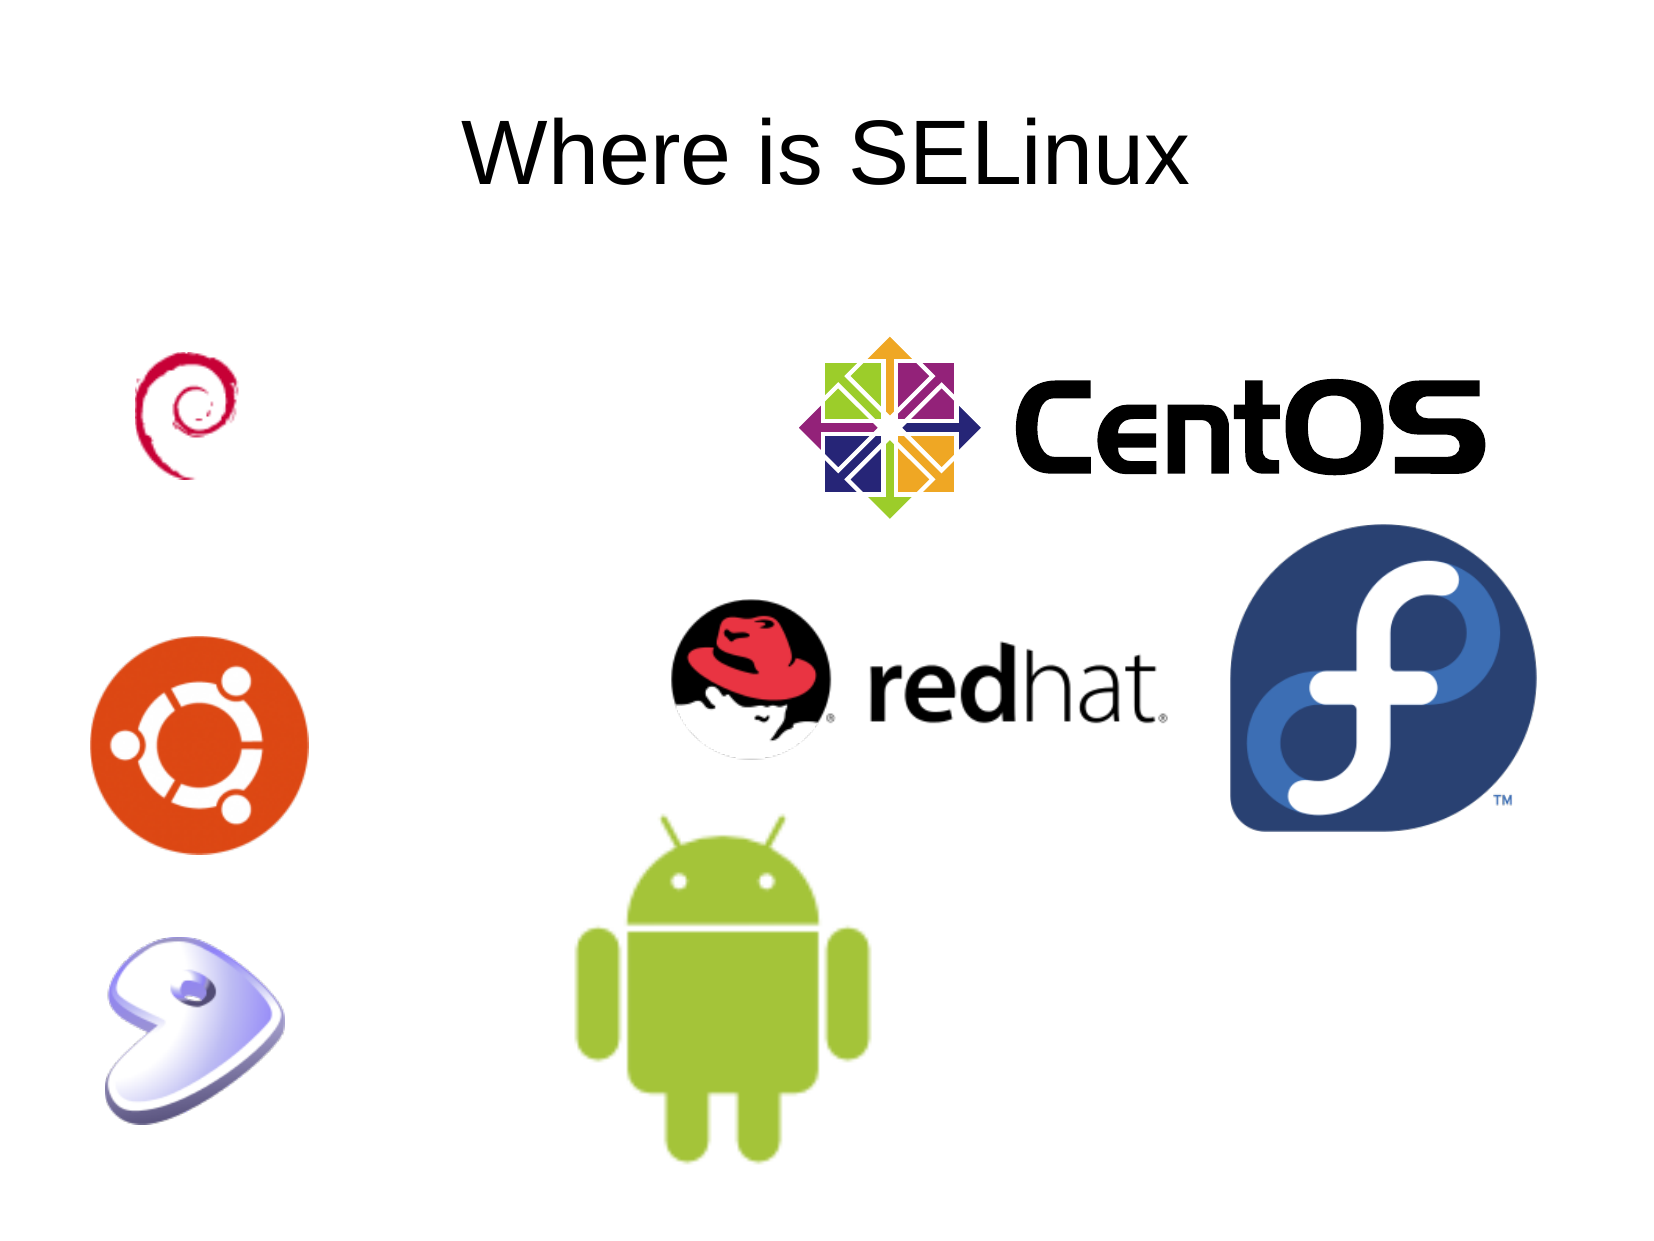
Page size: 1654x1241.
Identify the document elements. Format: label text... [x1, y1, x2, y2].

title Where is SELinux [82, 49, 1571, 257]
picture [763, 300, 1537, 832]
picture [135, 352, 241, 481]
picture [670, 599, 1171, 761]
picture [105, 937, 285, 1126]
picture [90, 636, 309, 856]
picture [570, 809, 878, 1171]
